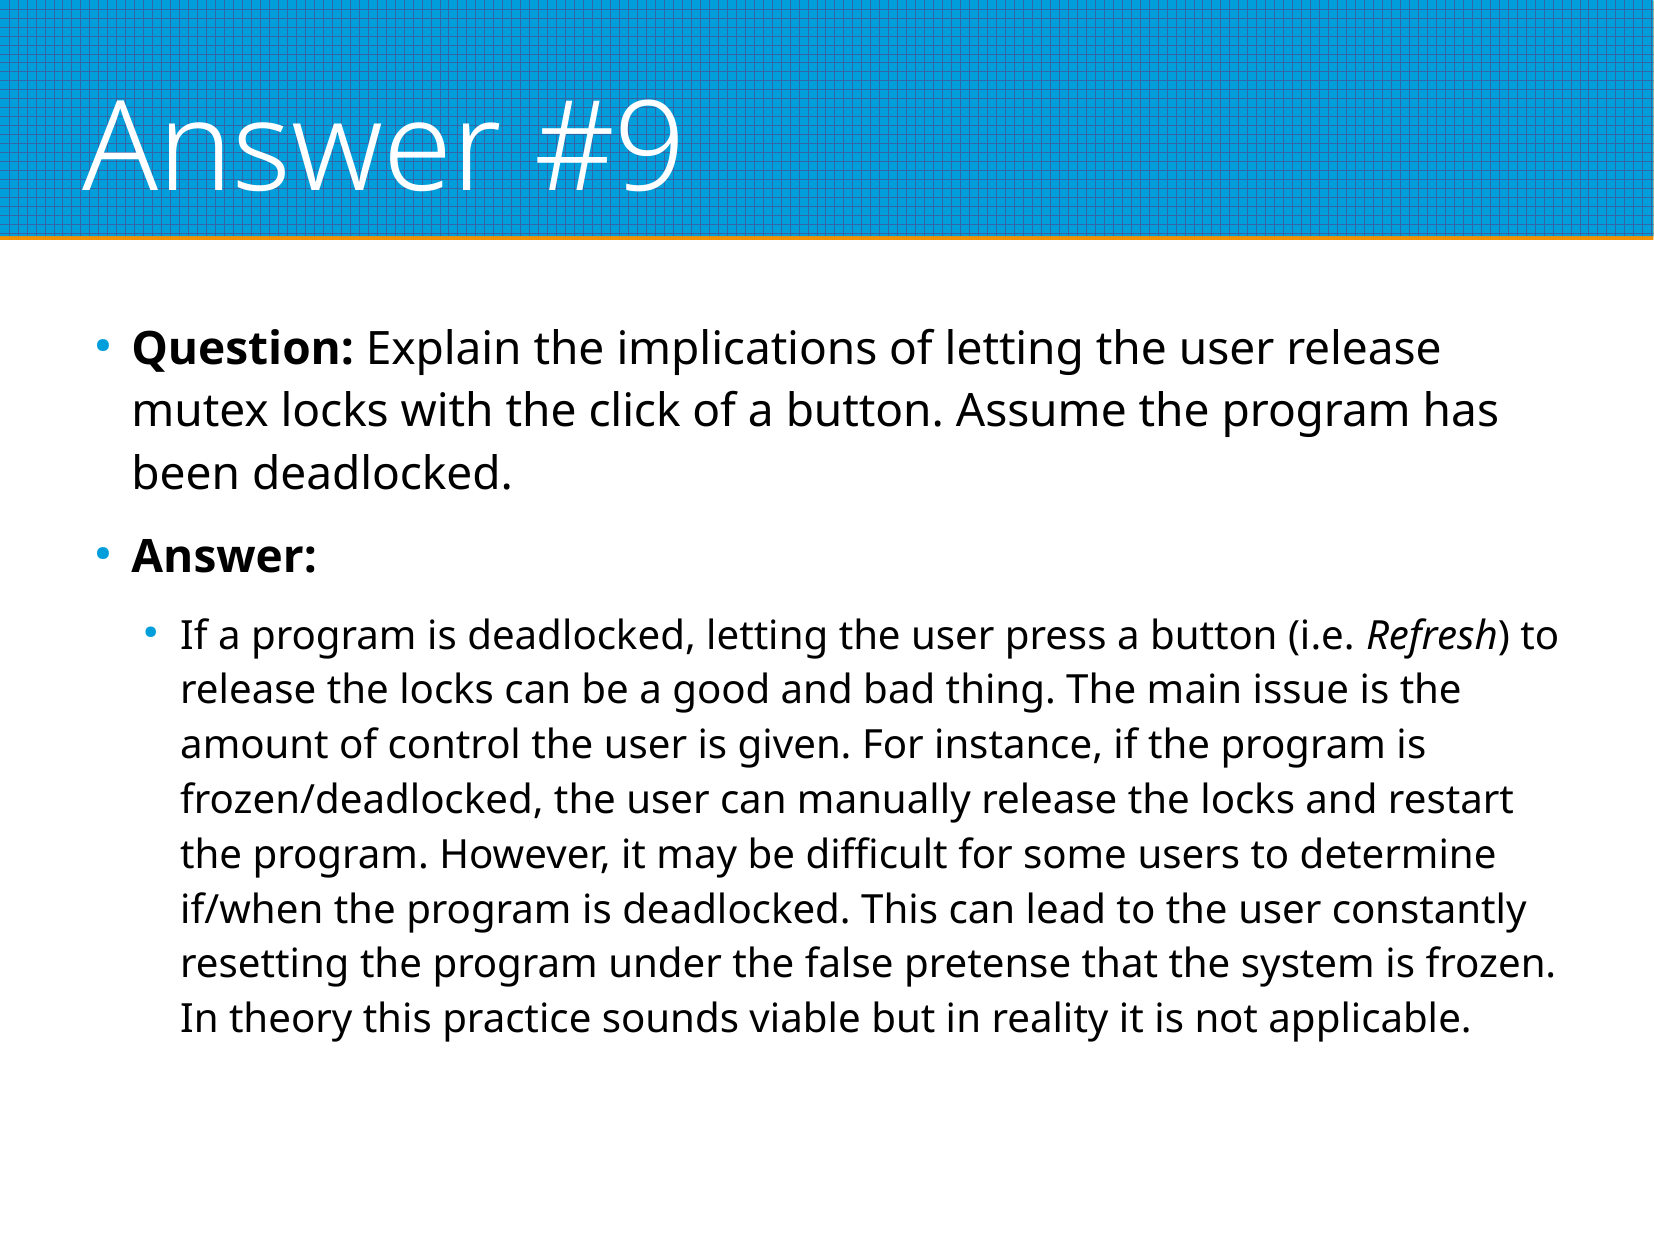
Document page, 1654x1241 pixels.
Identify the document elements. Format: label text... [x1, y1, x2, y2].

title Answer #9 [82, 19, 1571, 227]
list Question: Explain the implications of letting the user release mutex locks with the click of a button. Assume the program has been deadlocked. Answer: If a program is deadlocked, letting the user press a button (i.e. Refresh) to release the locks can be a good and bad thing. The main issue is the amount of control the user is given. For instance, if the program is frozen/deadlocked, the user can manually release the locks and restart the program. However, it may be difficult for some users to determine if/when the program is deadlocked. This can lead to the user constantly resetting the program under the false pretense that the system is frozen. In theory this practice sounds viable but in reality it is not applicable. [82, 314, 1563, 1063]
